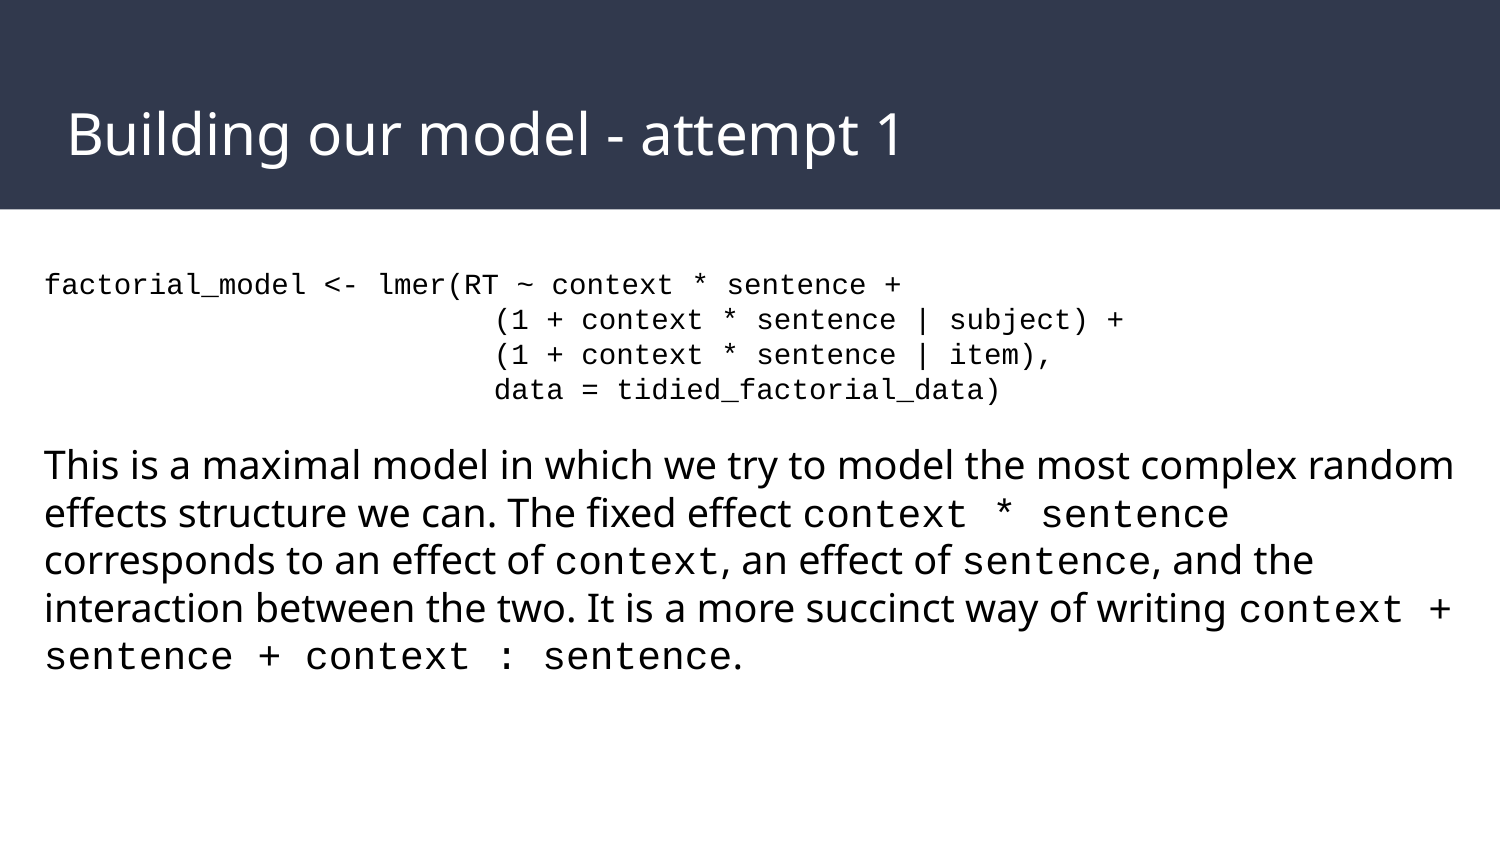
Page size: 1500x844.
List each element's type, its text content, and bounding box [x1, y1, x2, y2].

text_box factorial_model <- lmer(RT ~ context * sentence + (1 + context * sentence | subject) + (1 + context * sentence | item), data = tidied_factorial_data) This is a maximal model in which we try to model the most complex random effects structure we can. The fixed effect context * sentence corresponds to an effect of context, an effect of sentence, and the interaction between the two. It is a more succinct way of writing context + sentence + context : sentence. [28, 250, 1482, 810]
title Building our model - attempt 1 [51, 82, 1449, 185]
